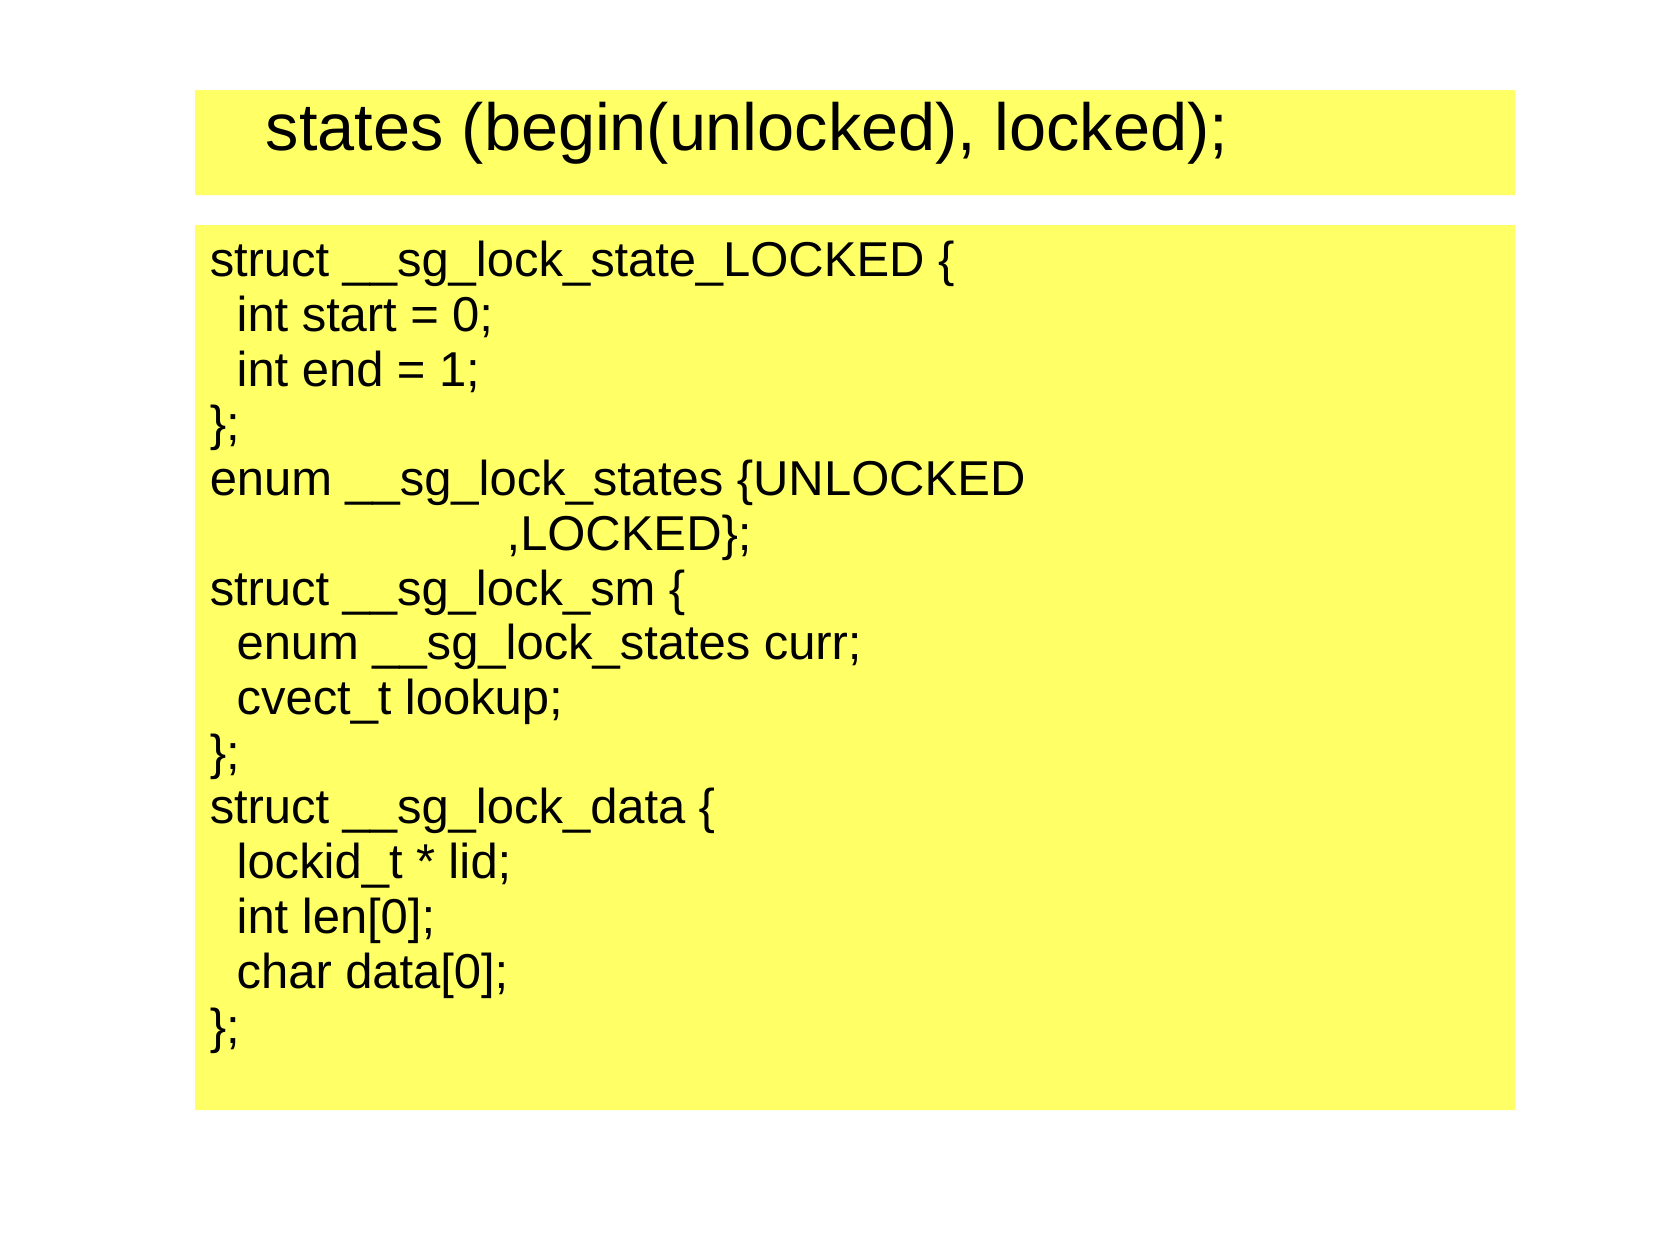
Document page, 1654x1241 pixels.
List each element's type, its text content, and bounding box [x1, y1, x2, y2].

text_box struct __sg_lock_state_LOCKED { int start = 0; int end = 1; }; enum __sg_lock_states {UNLOCKED ,LOCKED}; struct __sg_lock_sm { enum __sg_lock_states curr; cvect_t lookup; }; struct __sg_lock_data { lockid_t * lid; int len[0]; char data[0]; }; [195, 225, 1516, 1111]
list states (begin(unlocked), locked); [195, 90, 1516, 196]
